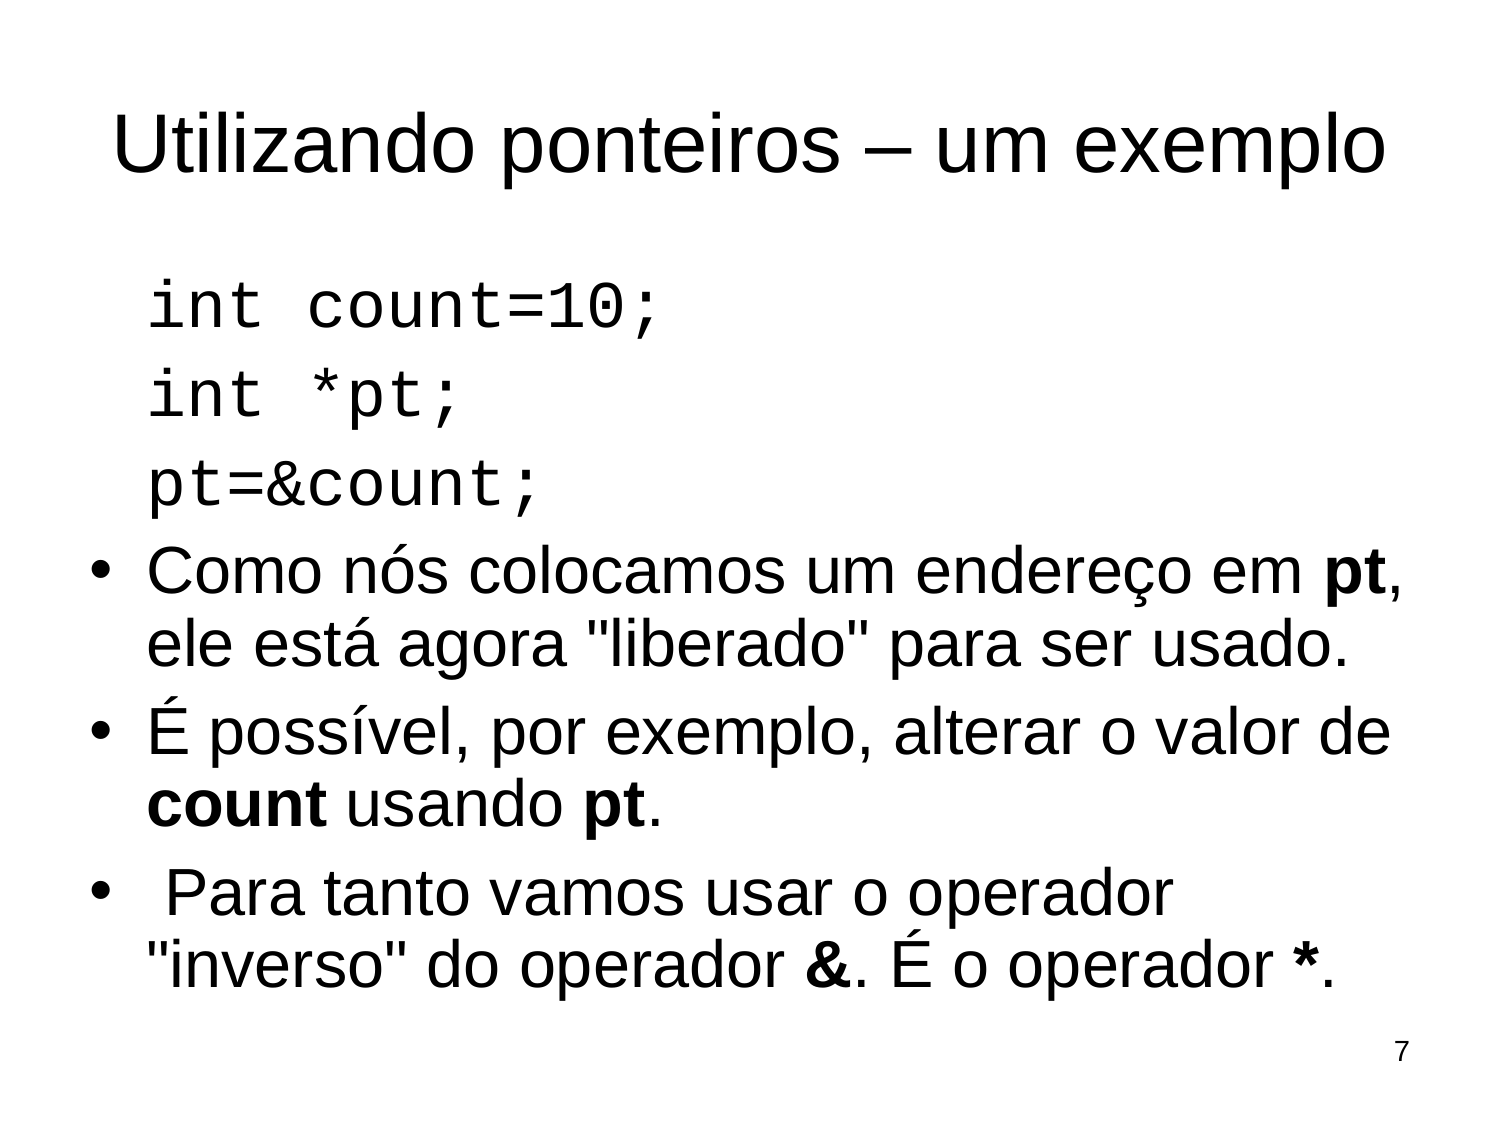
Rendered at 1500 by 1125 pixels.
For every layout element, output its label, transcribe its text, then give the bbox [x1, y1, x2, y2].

list int count=10; int *pt; pt=&count; Como nós colocamos um endereço em pt, ele está agora "liberado" para ser usado. É possível, por exemplo, alterar o valor de count usando pt. Para tanto vamos usar o operador "inverso" do operador &. É o operador *. [75, 262, 1426, 1047]
title Utilizando ponteiros – um exemplo [75, 45, 1426, 233]
